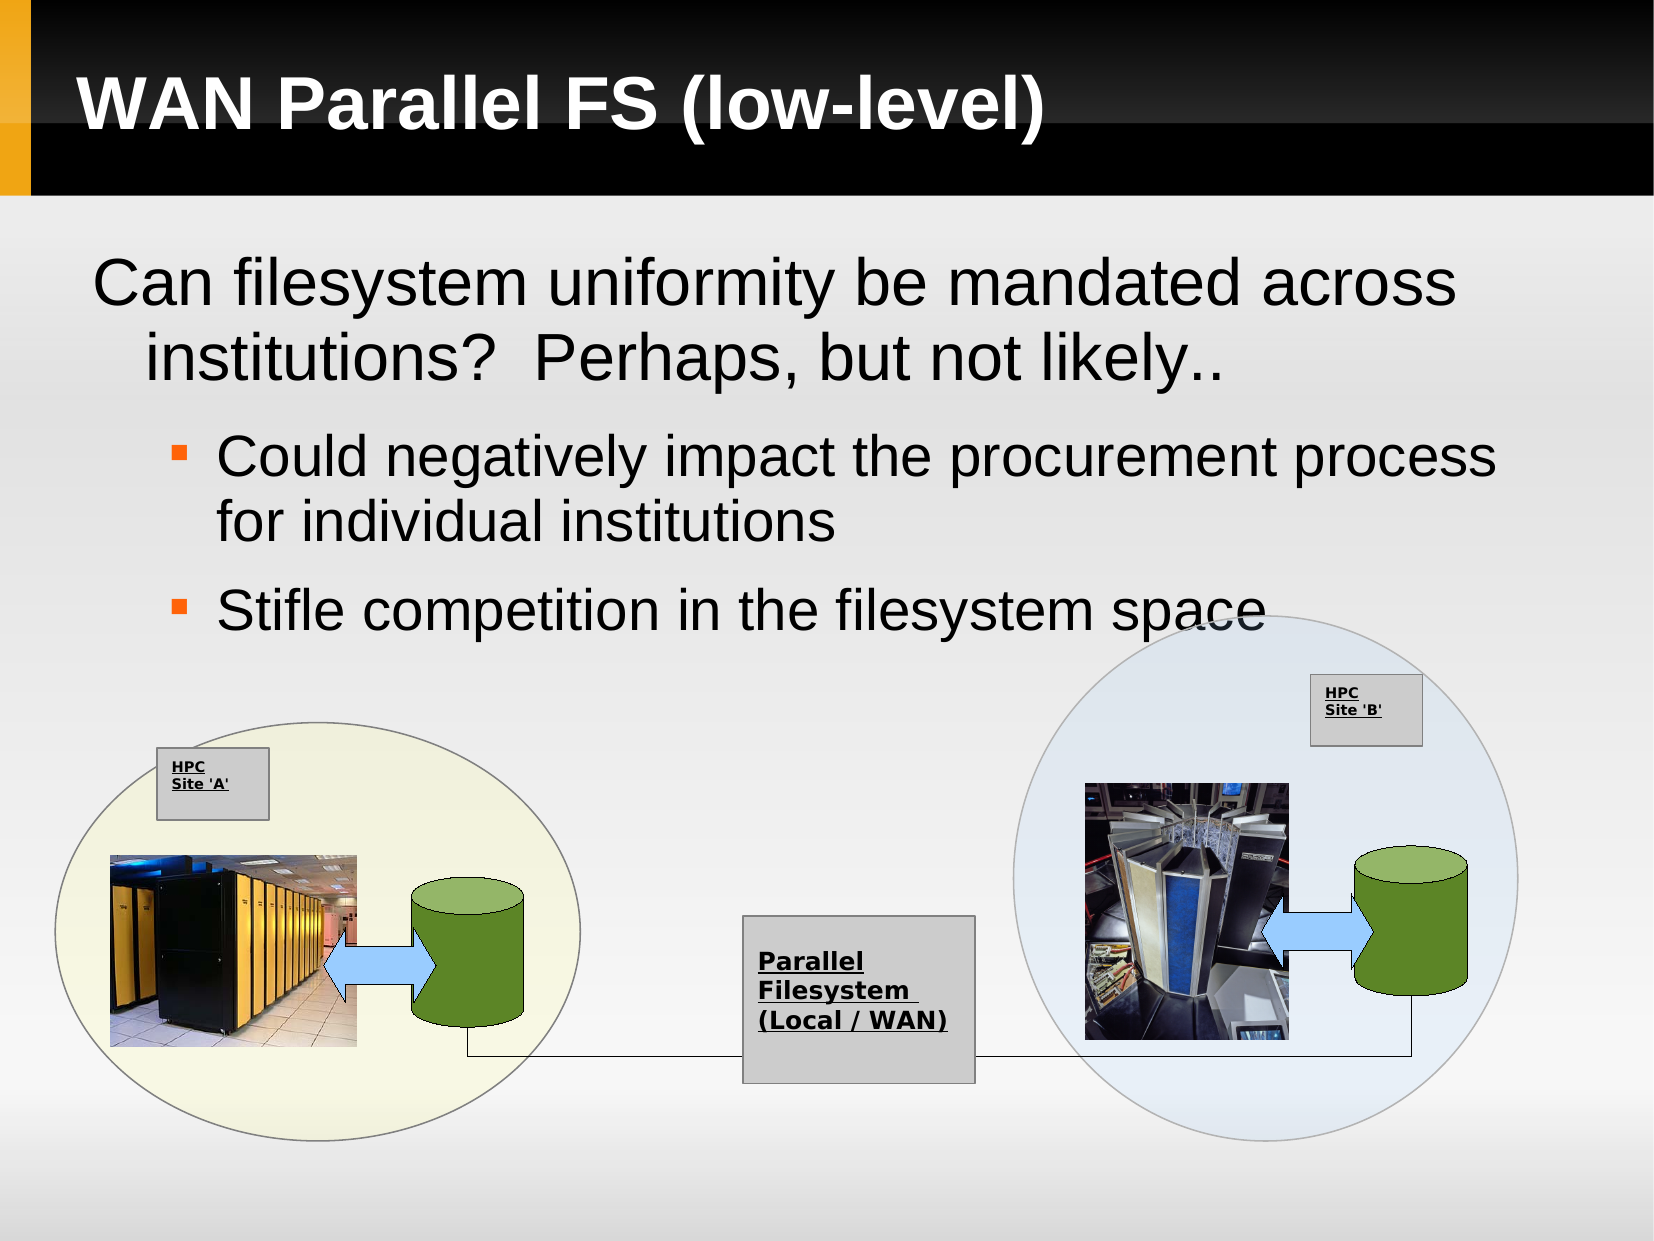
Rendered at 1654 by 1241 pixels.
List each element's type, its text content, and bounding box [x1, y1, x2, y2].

text_box [55, 722, 581, 1141]
title WAN Parallel FS (low-level) [76, 7, 1565, 200]
text_box HPC Site 'B' [1310, 674, 1423, 747]
text_box HPC Site 'A' [156, 748, 269, 820]
picture [0, 0, 1654, 1241]
text_box [1013, 615, 1518, 1142]
list Can filesystem uniformity be mandated across institutions? Perhaps, but not likely.. Could negatively impact the procurement process for individual institutions Stifle competition in the filesystem space [75, 244, 1568, 1183]
text_box Parallel Filesystem (Local / WAN) [743, 915, 975, 1084]
